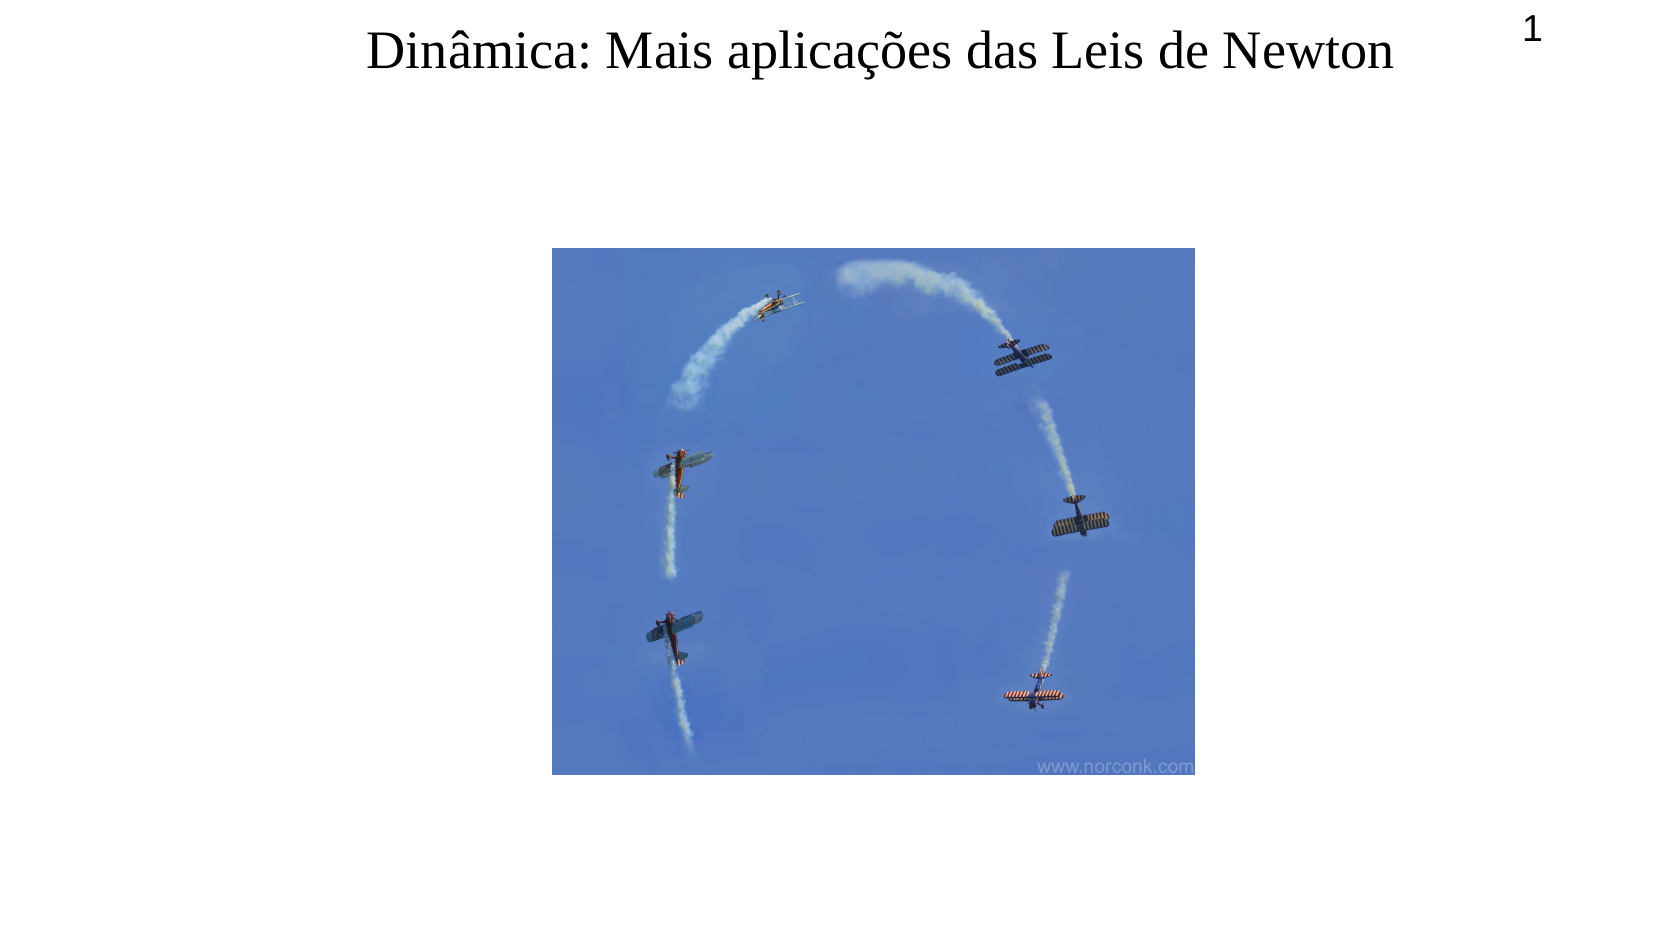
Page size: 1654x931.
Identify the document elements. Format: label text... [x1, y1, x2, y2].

picture [552, 248, 1195, 776]
text_box 6 [1507, 0, 1654, 71]
text_box Dinâmica: Mais aplicações das Leis de Newton [352, 0, 1412, 88]
